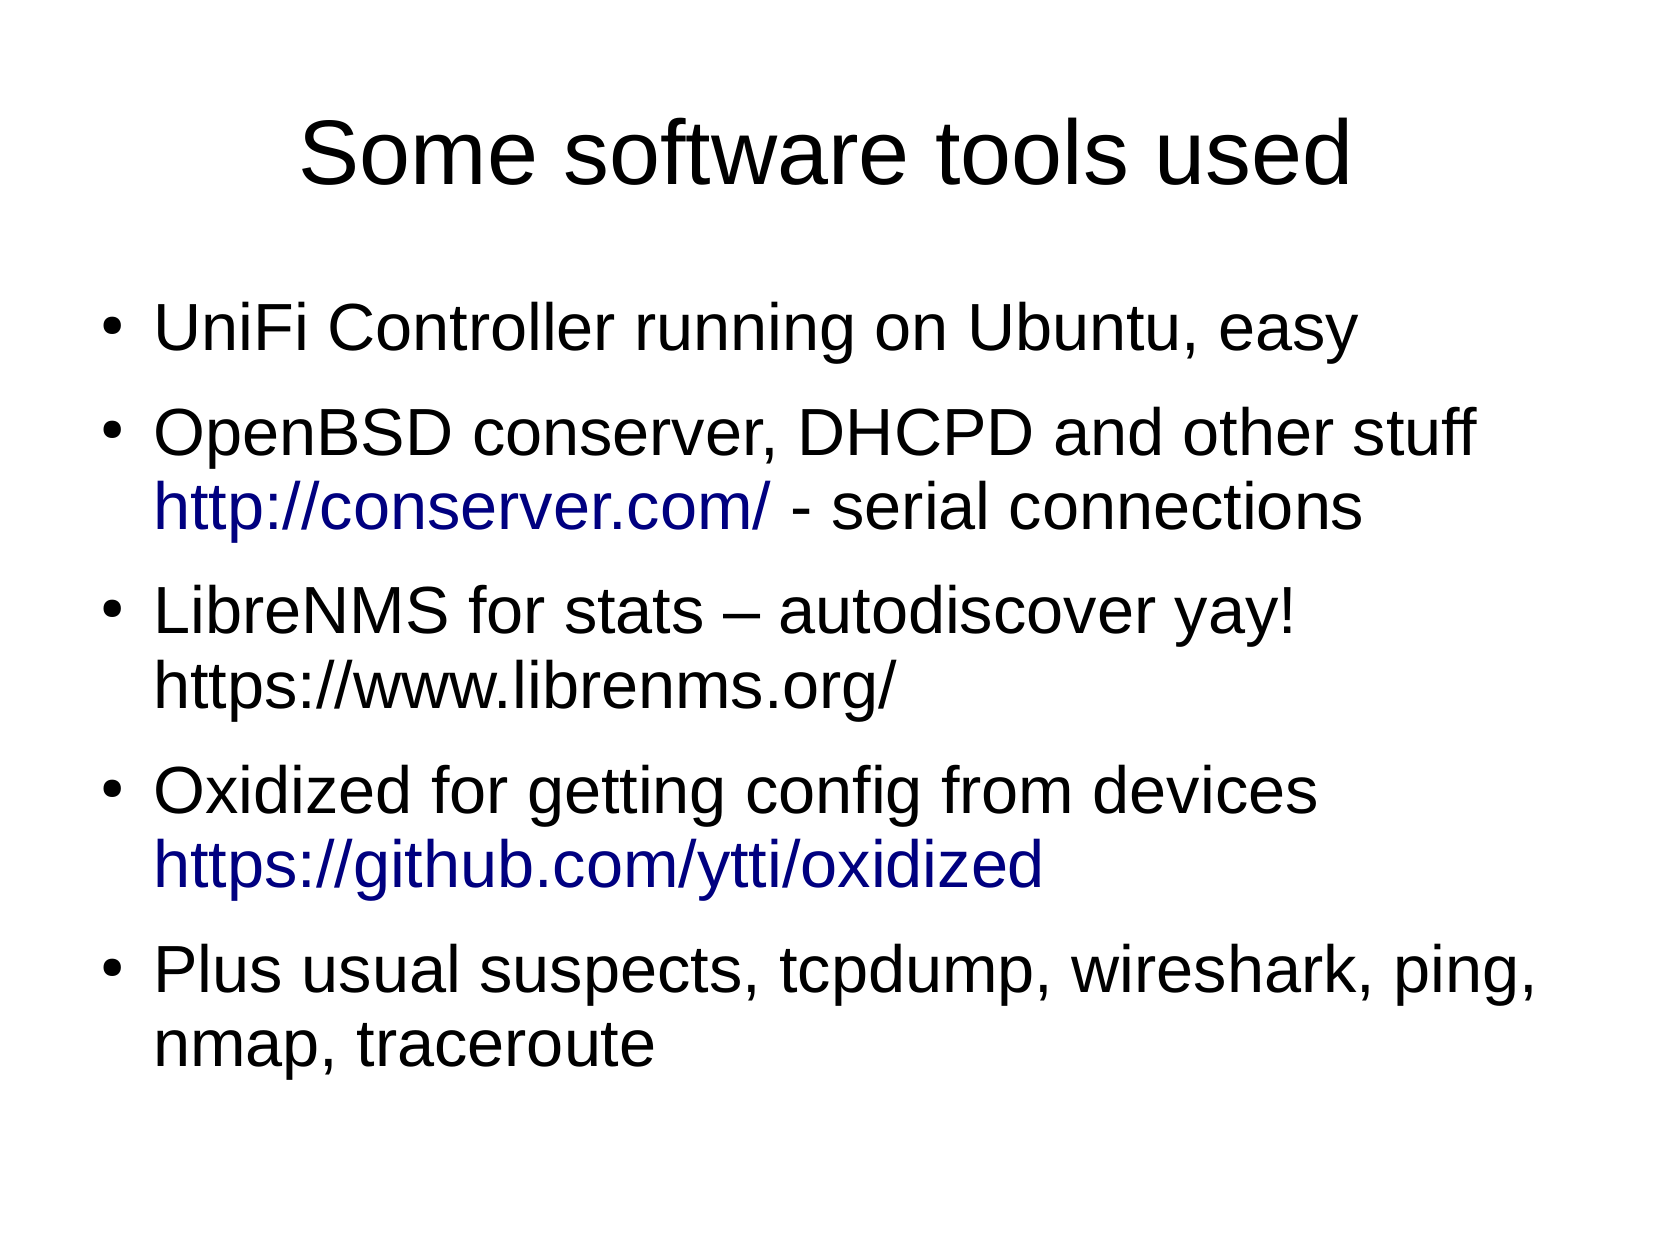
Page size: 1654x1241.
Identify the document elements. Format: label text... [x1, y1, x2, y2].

title Some software tools used [82, 49, 1571, 257]
list UniFi Controller running on Ubuntu, easy OpenBSD conserver, DHCPD and other stuff http://conserver.com/ - serial connections LibreNMS for stats – autodiscover yay! https://www.librenms.org/ Oxidized for getting config from devices https://github.com/ytti/oxidized Plus usual suspects, tcpdump, wireshark, ping, nmap, traceroute [82, 290, 1571, 1186]
